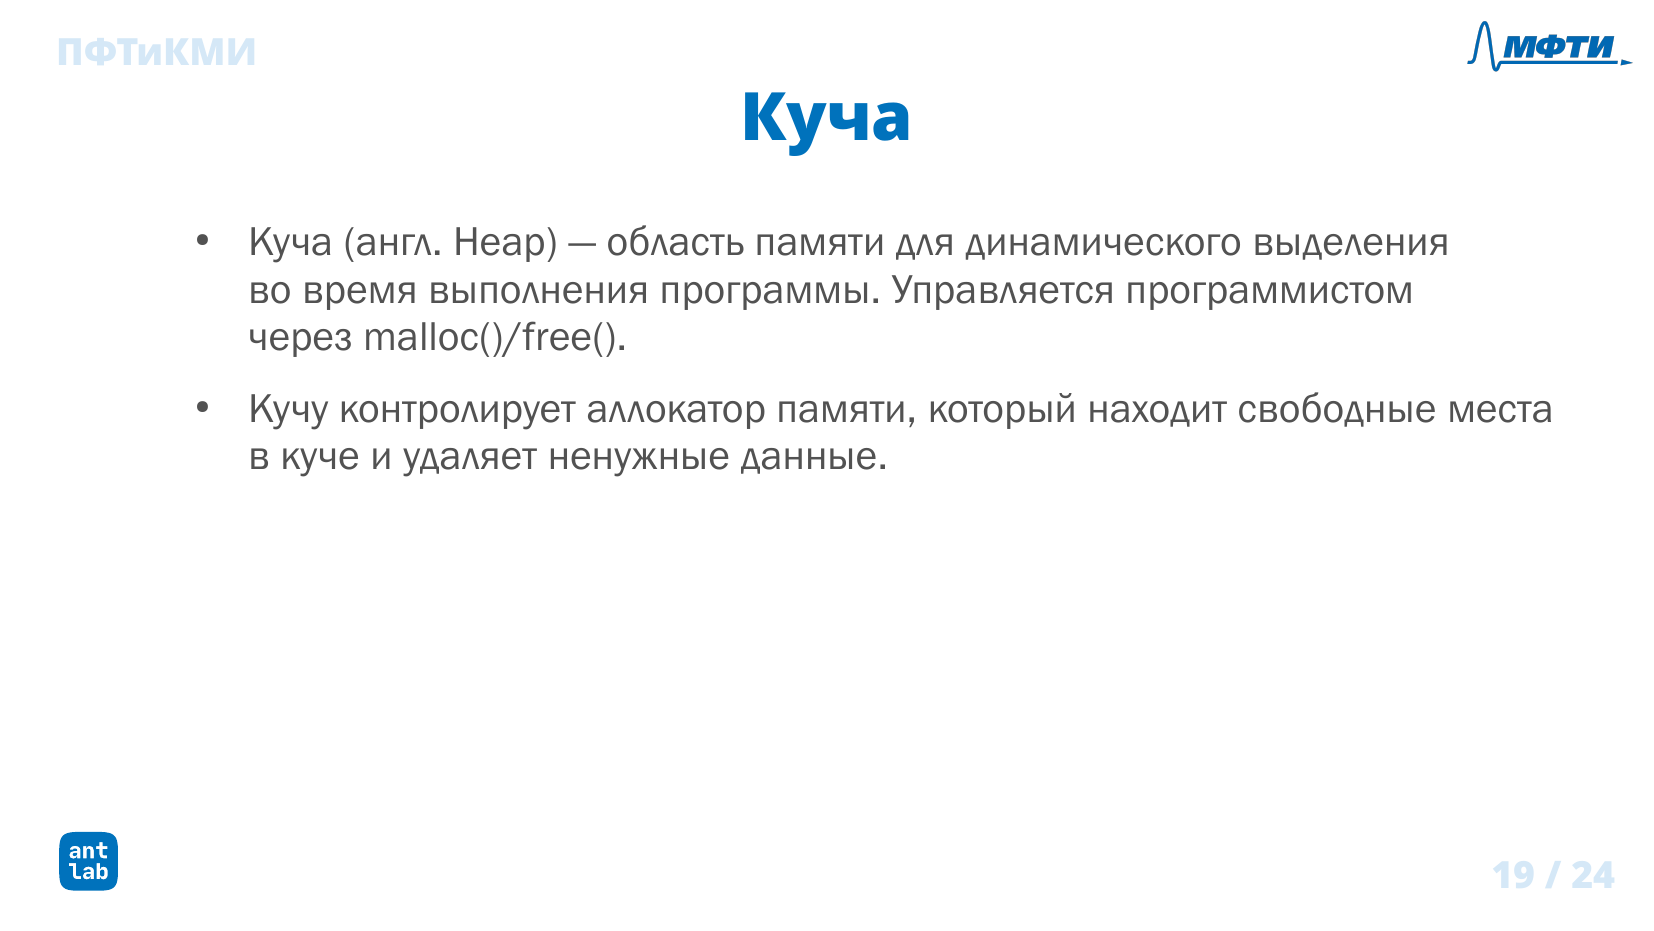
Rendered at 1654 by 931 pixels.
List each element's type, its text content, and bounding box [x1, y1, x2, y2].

title Куча [82, 20, 1571, 209]
picture [1446, 0, 1654, 93]
list Куча (англ. Heap) — область памяти для динамического выделения во время выполнения программы. Управляется программистом через malloc()/free(). Кучу контролирует аллокатор памяти, который находит свободные места в куче и удаляет ненужные данные. [177, 217, 1571, 758]
